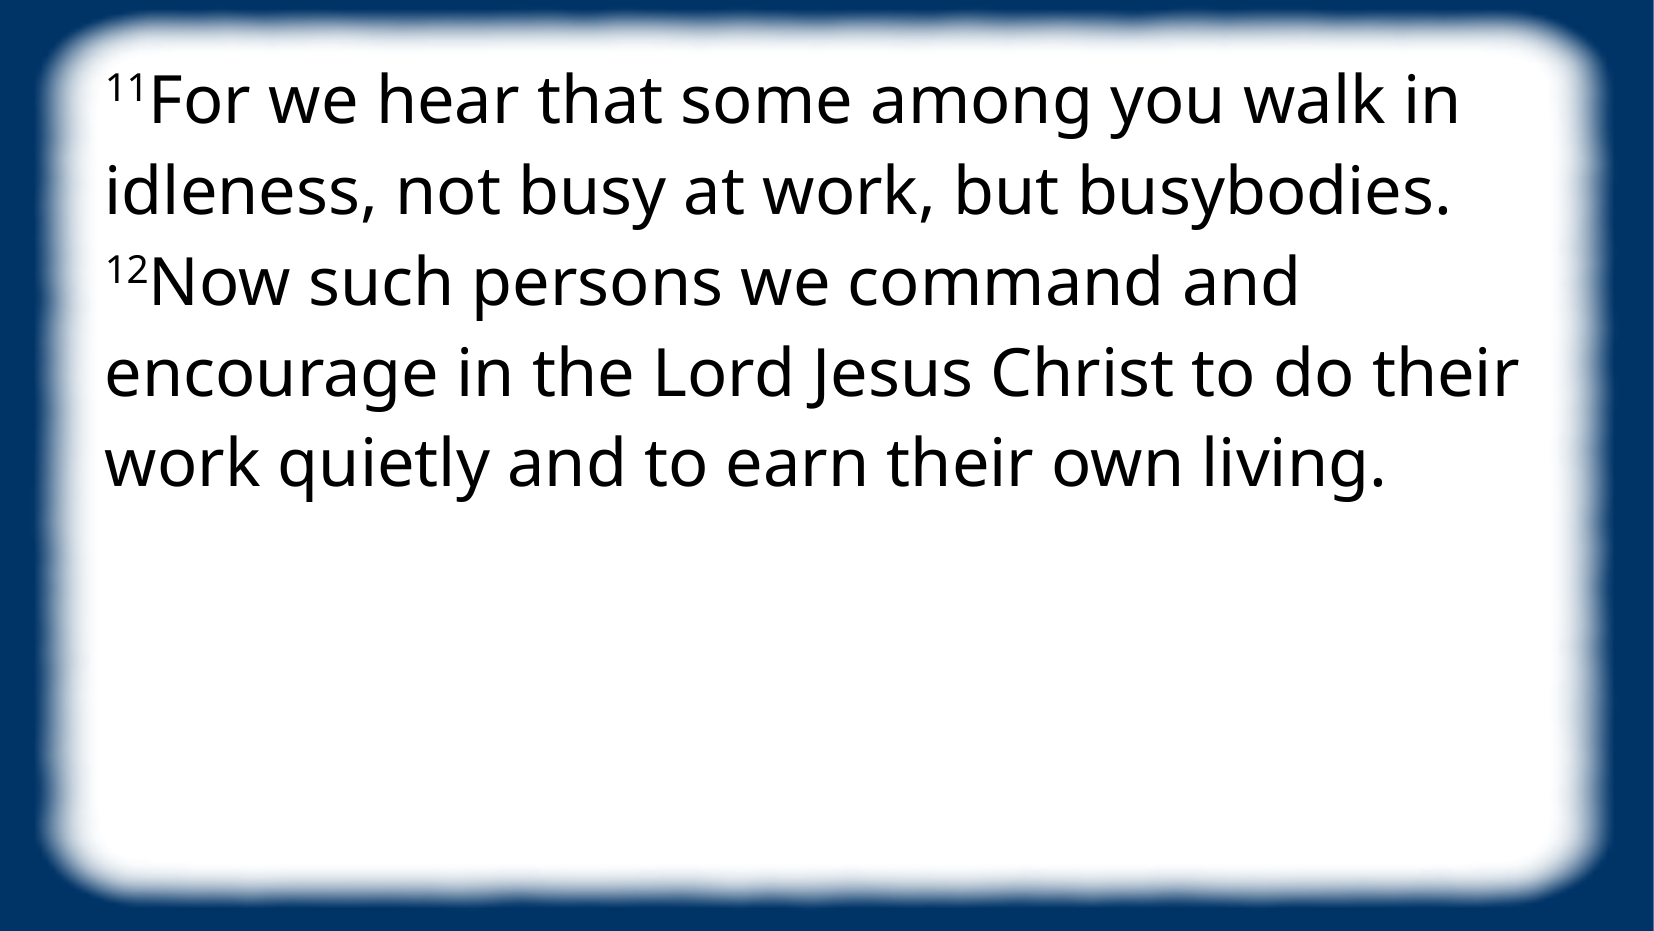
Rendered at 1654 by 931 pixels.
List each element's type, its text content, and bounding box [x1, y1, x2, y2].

text_box 11For we hear that some among you walk in idleness, not busy at work, but busybodies. 12Now such persons we command and encourage in the Lord Jesus Christ to do their work quietly and to earn their own living. [90, 45, 1561, 504]
picture [0, 0, 1654, 931]
